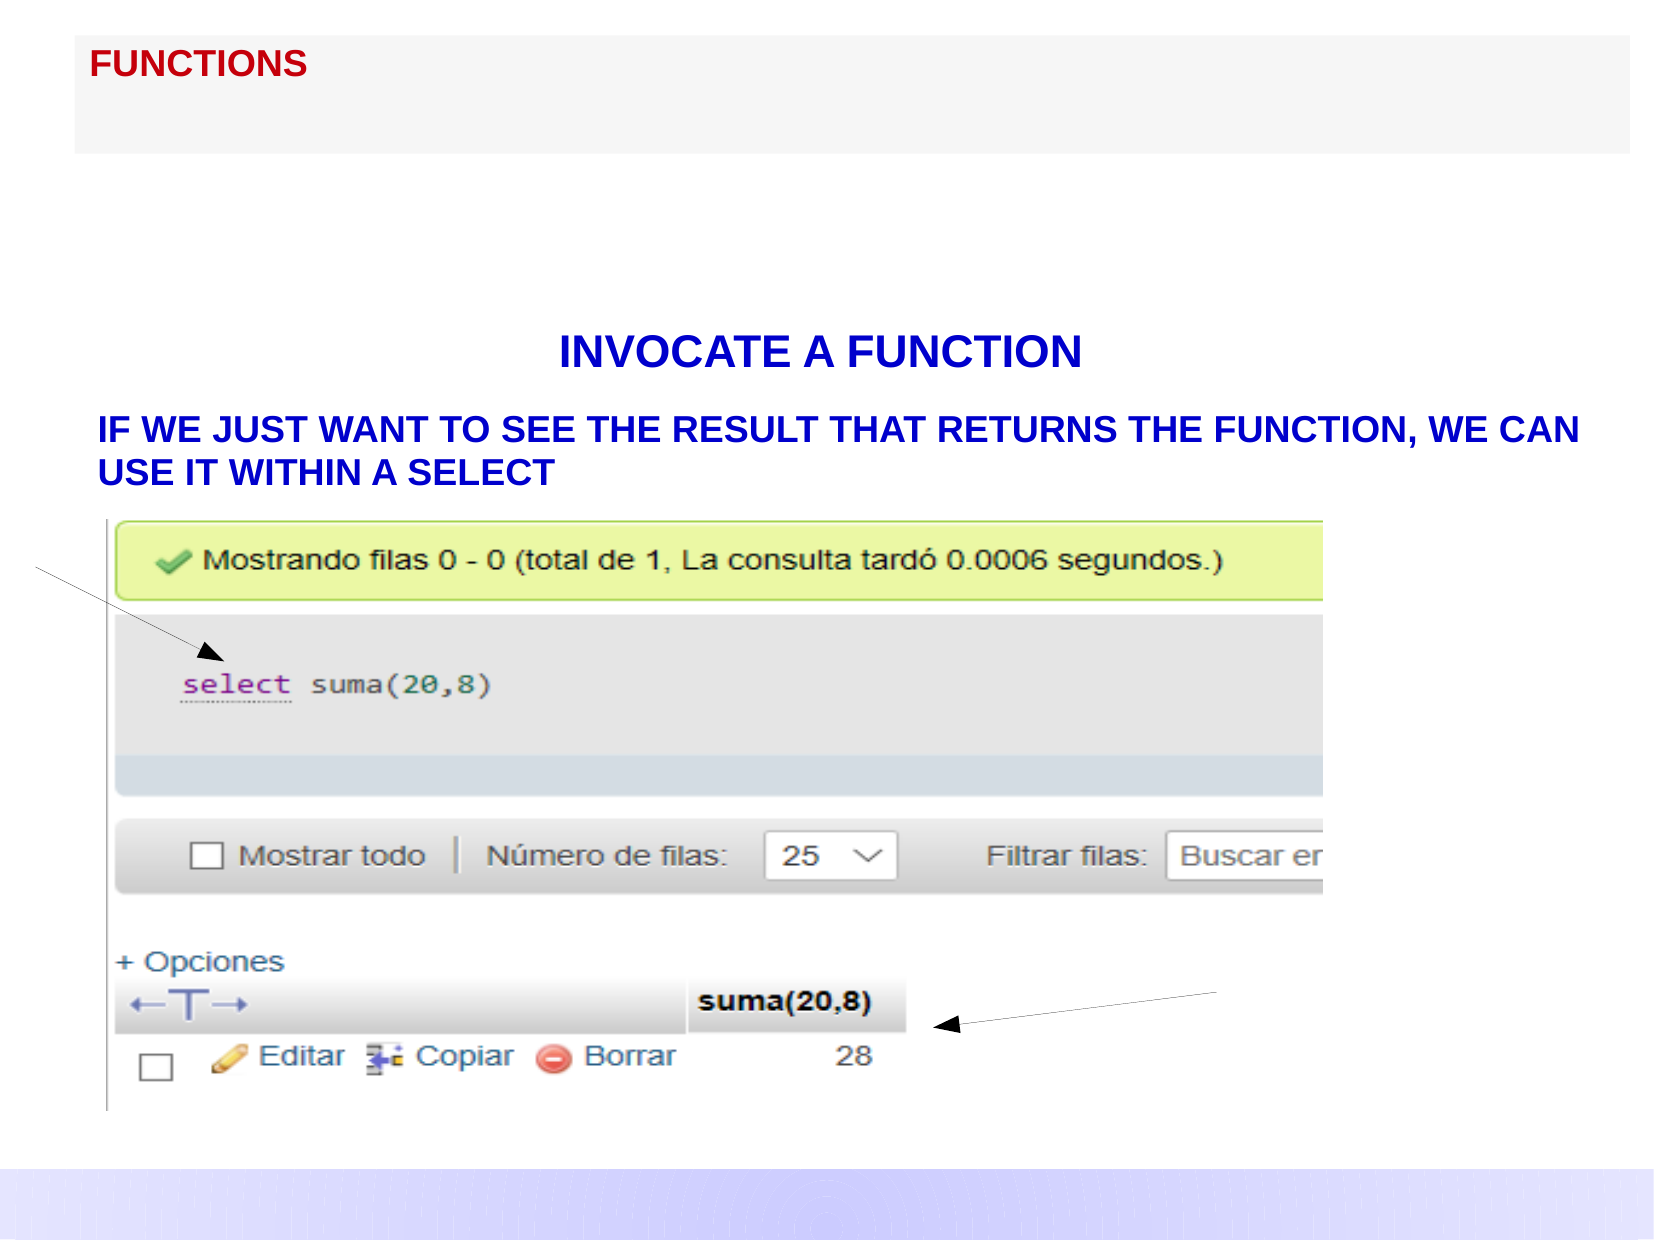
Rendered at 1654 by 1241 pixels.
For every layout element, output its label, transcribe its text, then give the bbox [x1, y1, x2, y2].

text_box [0, 304, 1654, 1221]
text_box INVOCATE A FUNCTION [129, 318, 1512, 390]
text_box FUNCTIONS [74, 35, 1630, 154]
picture [106, 519, 1323, 1111]
text_box IF WE JUST WANT TO SEE THE RESULT THAT RETURNS THE FUNCTION, WE CAN USE IT WITHIN A SELECT [82, 401, 1607, 503]
